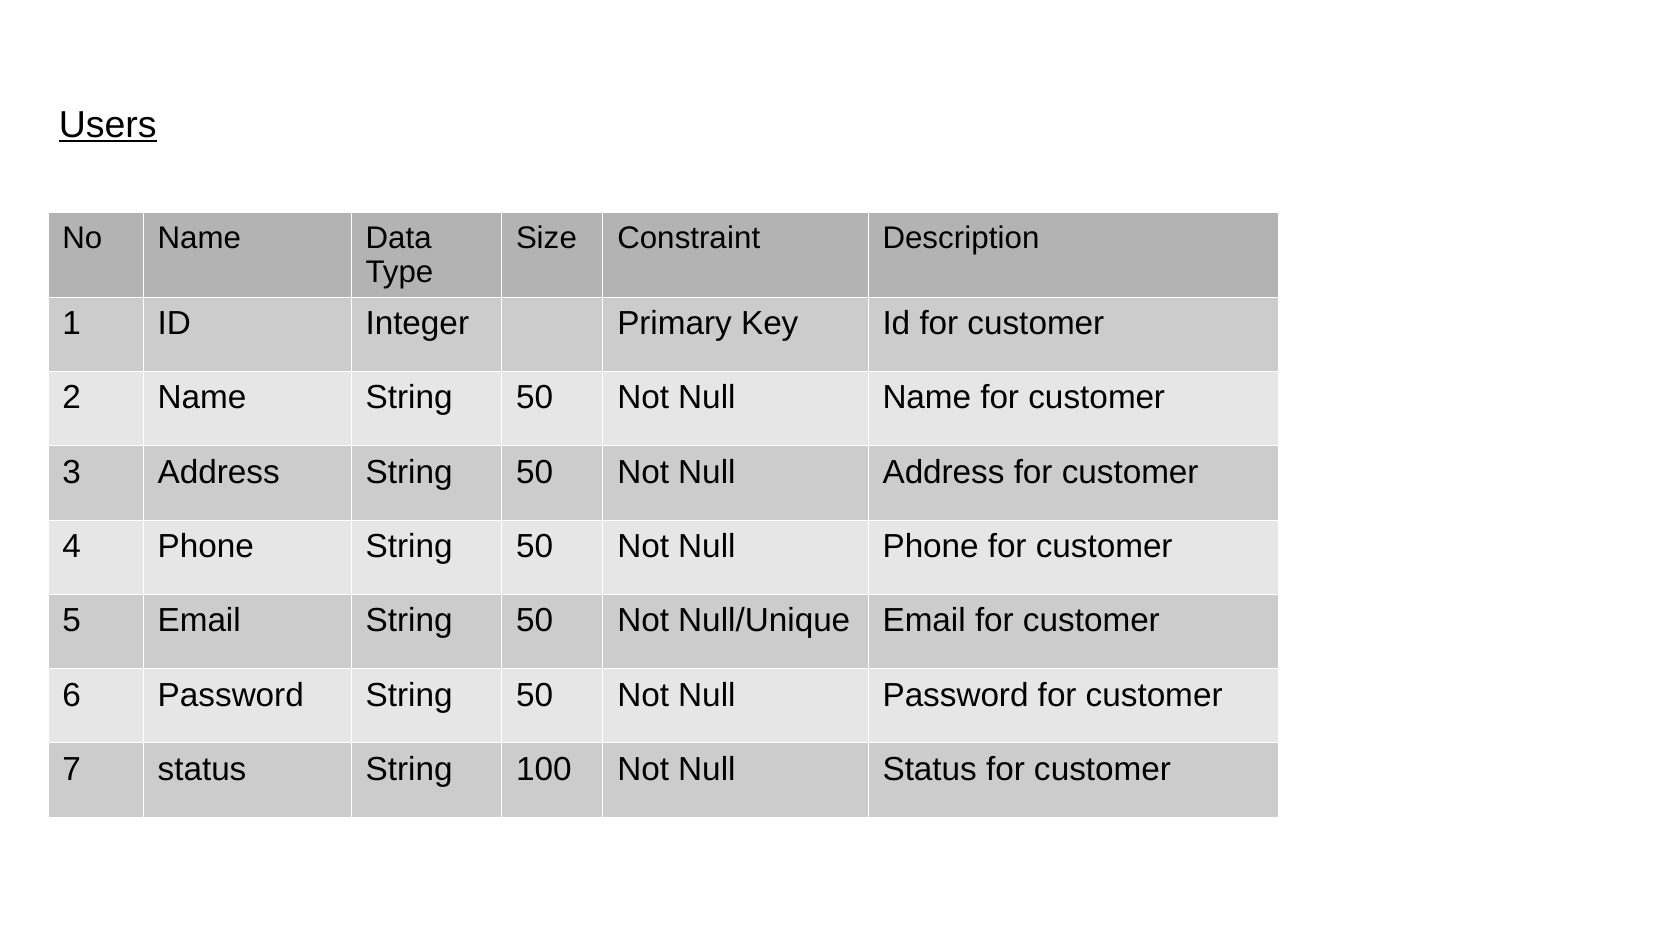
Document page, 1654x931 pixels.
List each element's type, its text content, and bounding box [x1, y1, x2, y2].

table_cell Status for customer [869, 743, 1278, 817]
table_cell 2 [49, 372, 143, 445]
table_cell Phone [144, 521, 351, 594]
table_cell Name [144, 372, 351, 445]
table_cell Not Null [603, 372, 868, 445]
table_header Constraint [603, 213, 868, 297]
table_cell Email [144, 595, 351, 668]
title Users [59, 47, 284, 203]
table_cell 7 [49, 743, 143, 817]
table_cell 5 [49, 595, 143, 668]
table_cell Password [144, 669, 351, 742]
table_cell [502, 298, 602, 371]
table_cell String [352, 669, 501, 742]
table_cell String [352, 521, 501, 594]
table_cell 3 [49, 446, 143, 520]
table_header Size [502, 213, 602, 297]
table_cell Not Null [603, 669, 868, 742]
table_cell 50 [502, 521, 602, 594]
table_cell 50 [502, 595, 602, 668]
table_cell Phone for customer [869, 521, 1278, 594]
table_cell 4 [49, 521, 143, 594]
table_cell 100 [502, 743, 602, 817]
table_cell 1 [49, 298, 143, 371]
table_header Data Type [352, 213, 501, 297]
table_cell Not Null/Unique [603, 595, 868, 668]
table_cell Id for customer [869, 298, 1278, 371]
table_cell String [352, 446, 501, 520]
table_cell Address for customer [869, 446, 1278, 520]
table_header No [49, 213, 143, 297]
table_cell String [352, 372, 501, 445]
table_cell Password for customer [869, 669, 1278, 742]
table_cell Name for customer [869, 372, 1278, 445]
table_cell ID [144, 298, 351, 371]
table_cell Email for customer [869, 595, 1278, 668]
table_cell status [144, 743, 351, 817]
table_cell Address [144, 446, 351, 520]
table_cell Not Null [603, 521, 868, 594]
table_cell String [352, 595, 501, 668]
table_cell Not Null [603, 743, 868, 817]
table_cell String [352, 743, 501, 817]
table_cell 50 [502, 446, 602, 520]
table_header Name [144, 213, 351, 297]
table_header Description [869, 213, 1278, 297]
table_cell 50 [502, 669, 602, 742]
table_cell 50 [502, 372, 602, 445]
table_cell 6 [49, 669, 143, 742]
table_cell Primary Key [603, 298, 868, 371]
table_cell Integer [352, 298, 501, 371]
table_cell Not Null [603, 446, 868, 520]
